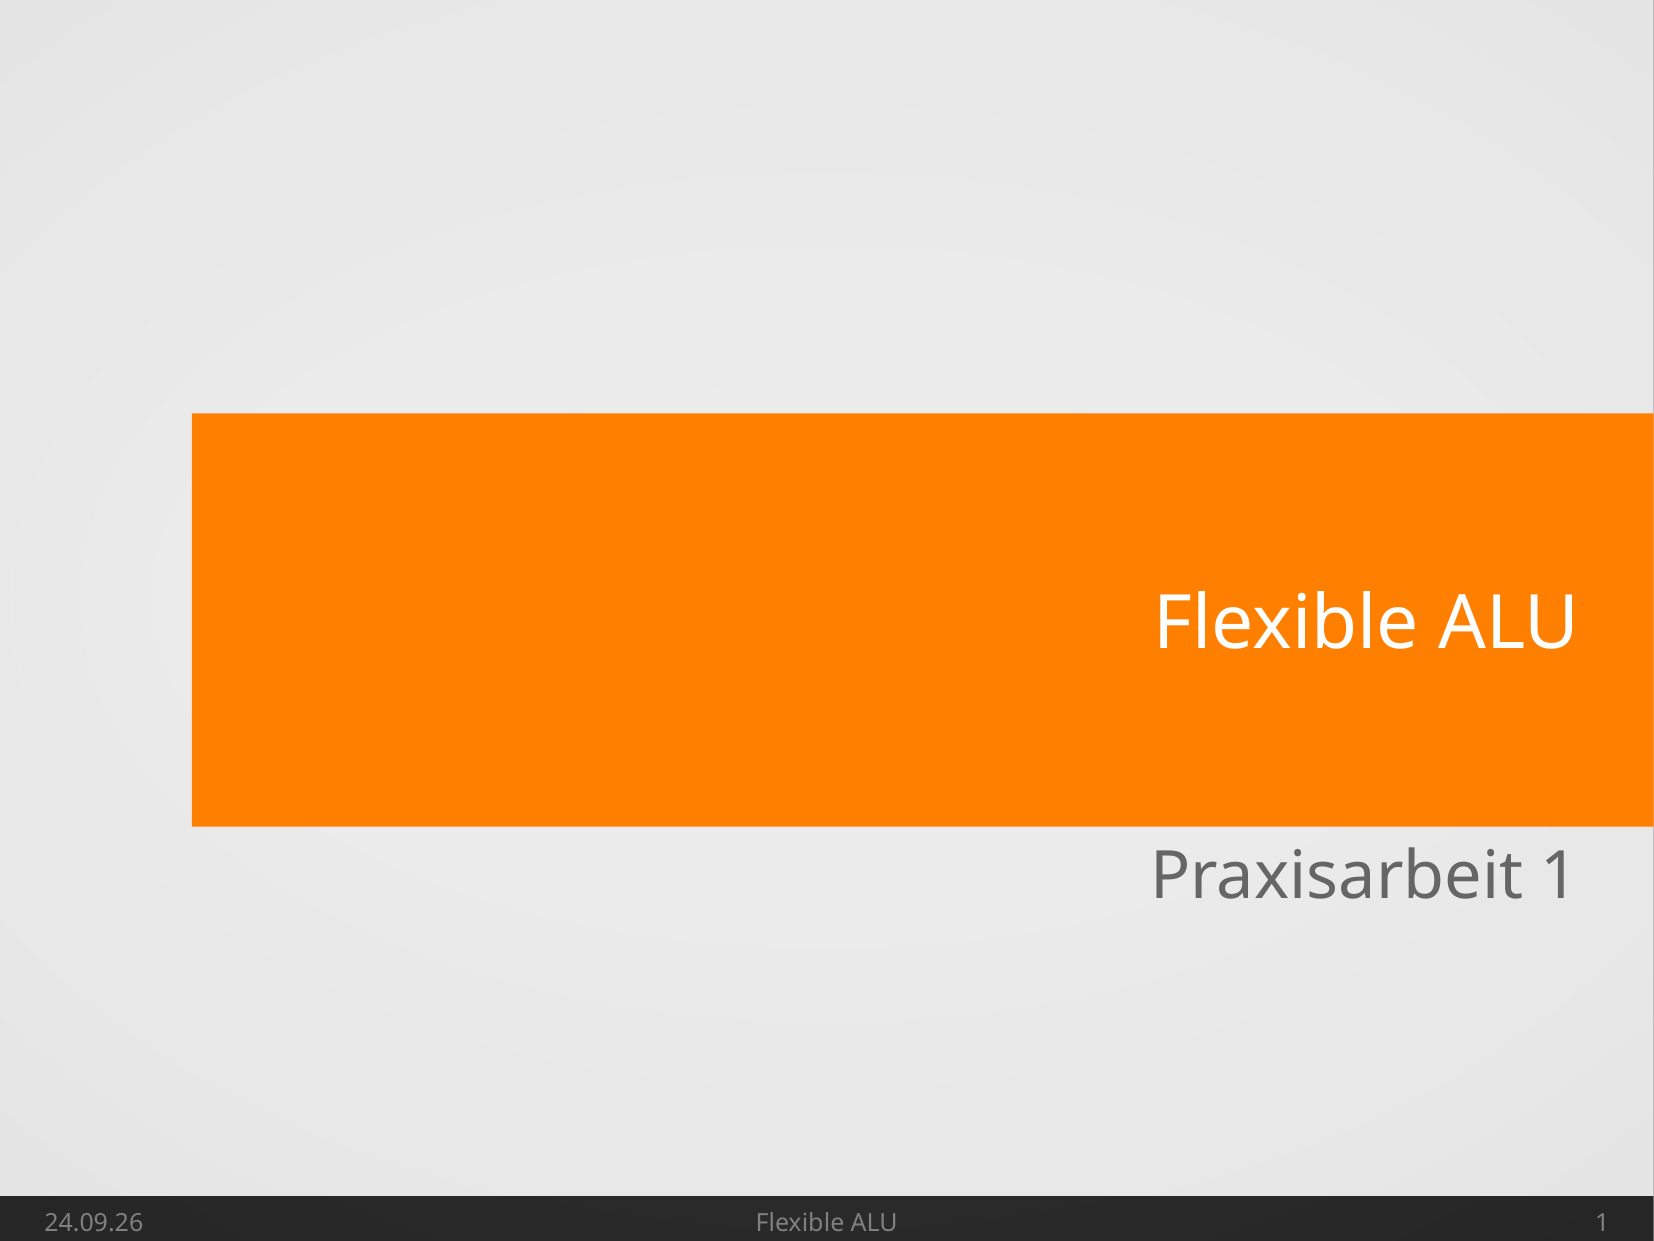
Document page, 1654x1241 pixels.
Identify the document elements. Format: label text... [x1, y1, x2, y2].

title Flexible ALU [221, 427, 1580, 812]
list Praxisarbeit 1 [221, 826, 1580, 1241]
